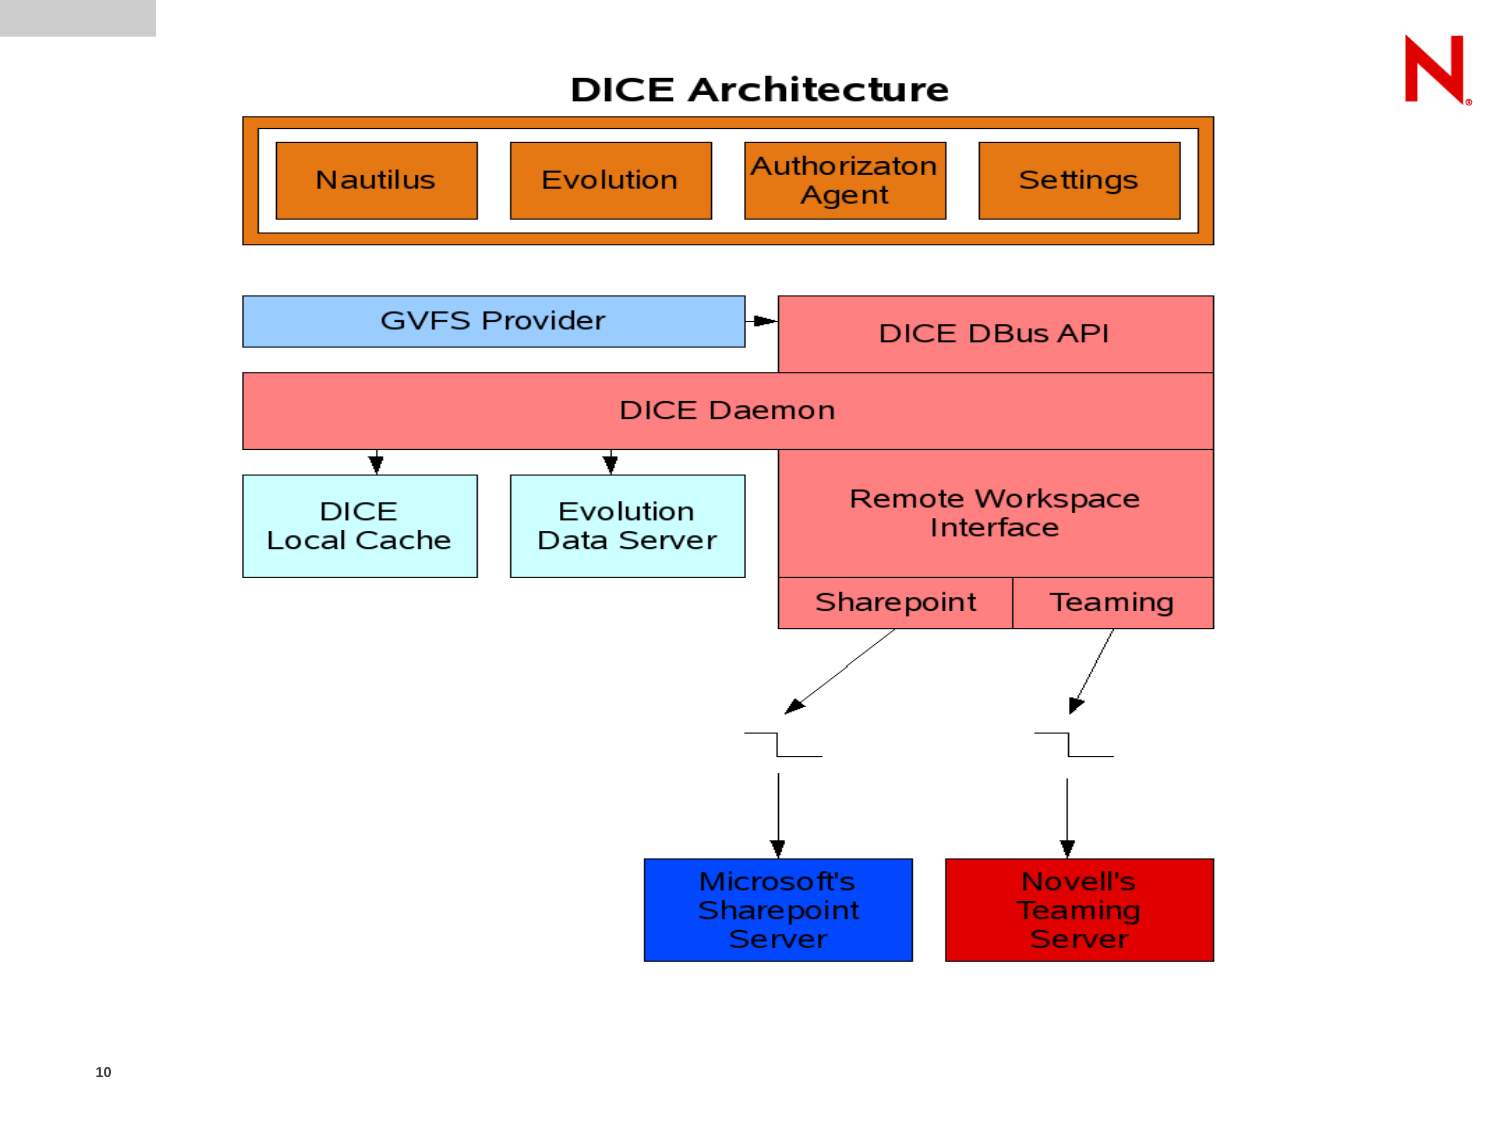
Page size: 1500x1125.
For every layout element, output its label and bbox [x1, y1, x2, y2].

picture [1403, 32, 1473, 107]
picture [156, 0, 1294, 1125]
